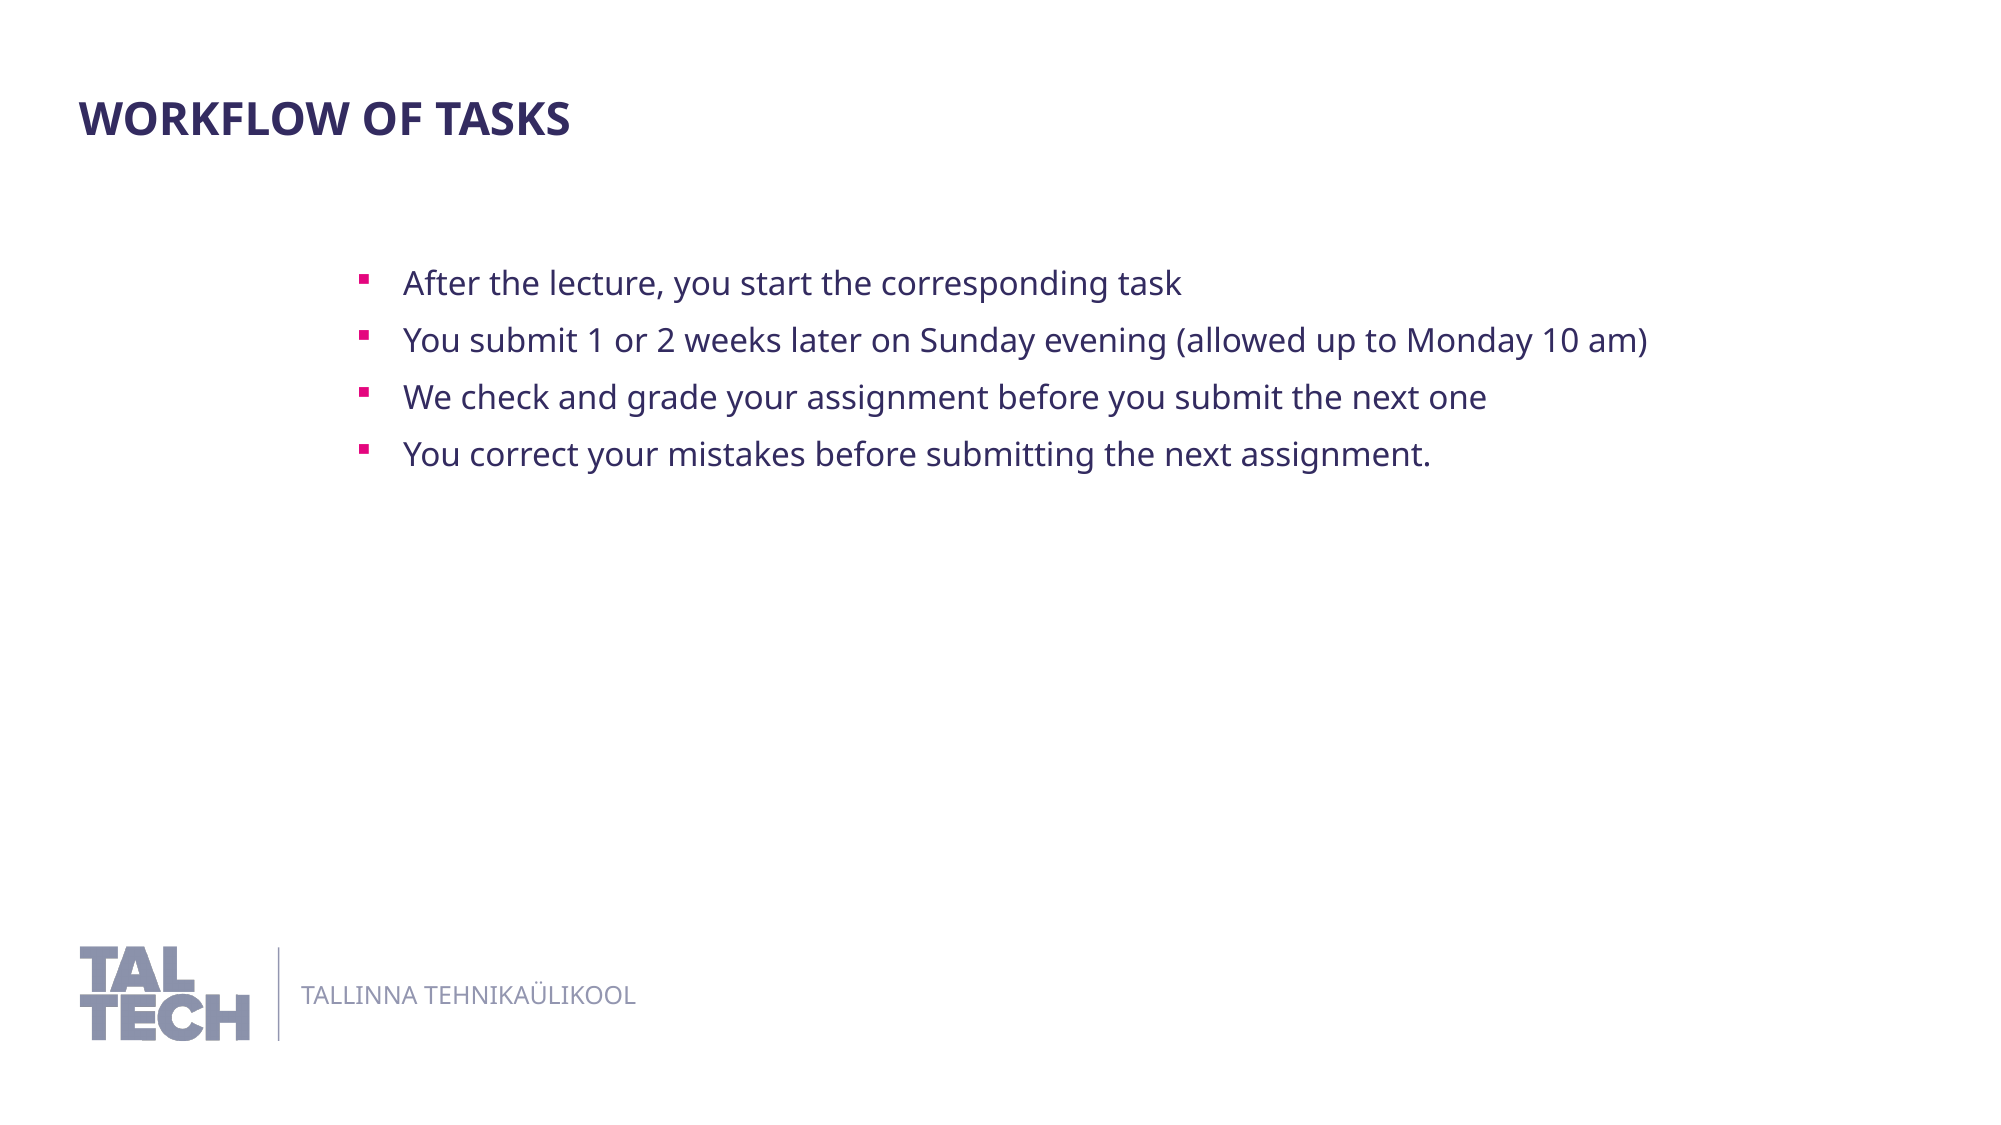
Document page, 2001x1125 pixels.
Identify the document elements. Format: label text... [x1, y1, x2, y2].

text_box Workflow of tasks [78, 90, 1800, 223]
picture [75, 940, 254, 1047]
text_box After the lecture, you start the corresponding task You submit 1 or 2 weeks later on Sunday evening (allowed up to Monday 10 am) We check and grade your assignment before you submit the next one You correct your mistakes before submitting the next assignment. [356, 267, 1800, 947]
